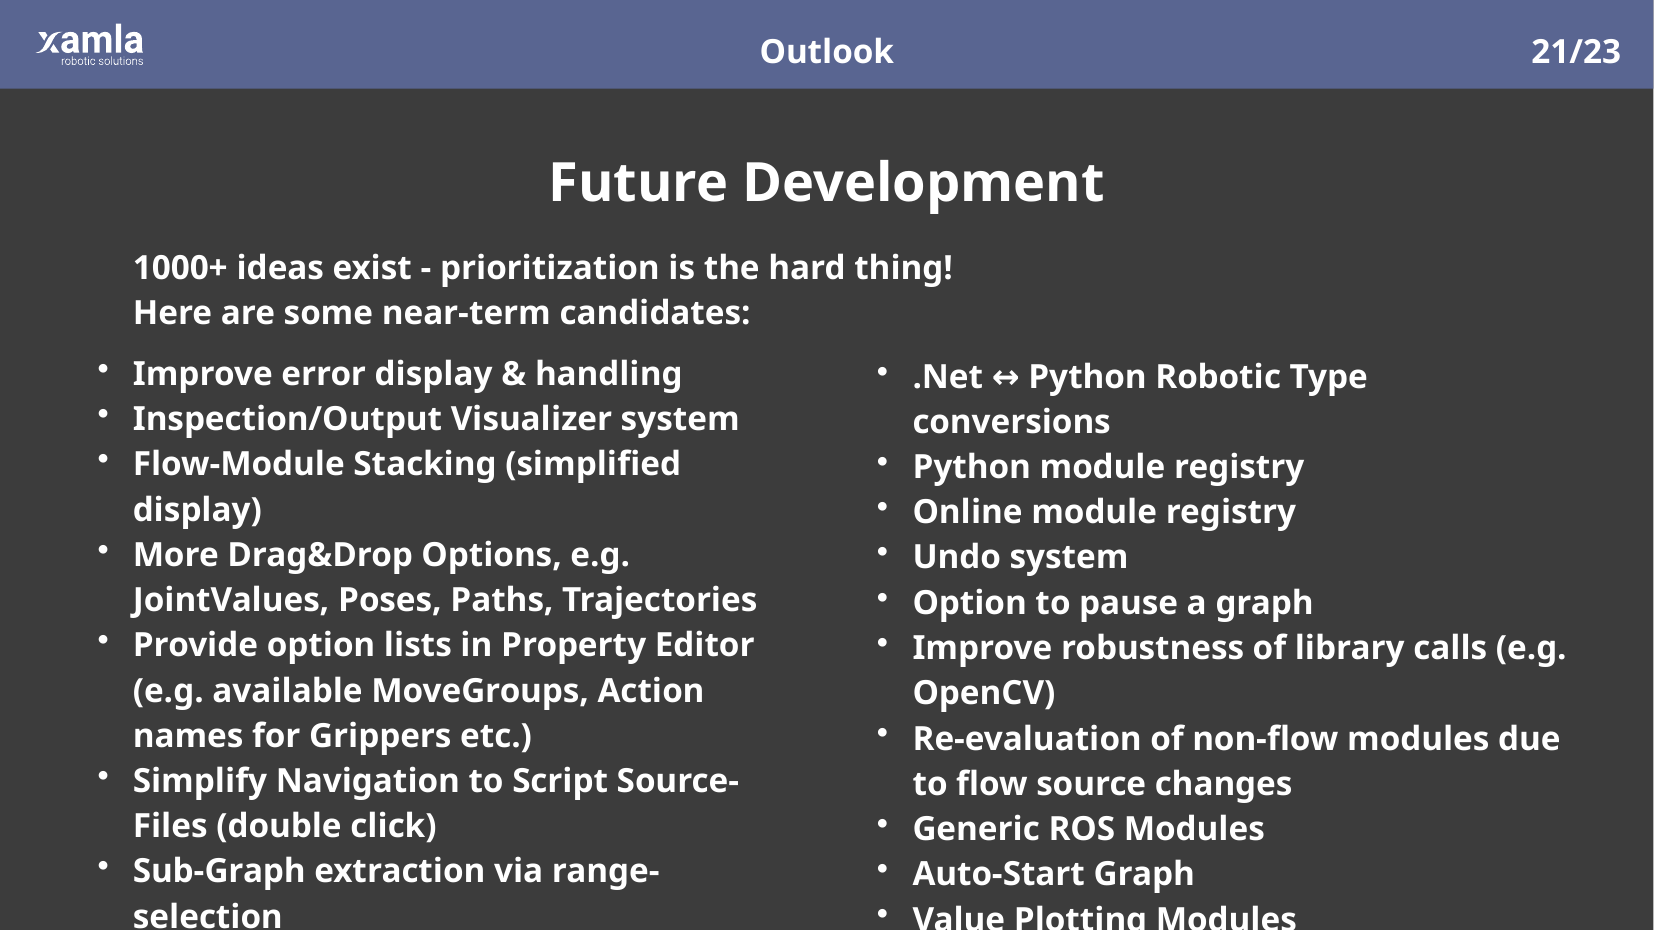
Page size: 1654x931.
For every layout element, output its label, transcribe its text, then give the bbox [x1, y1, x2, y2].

picture [35, 23, 143, 65]
text_box .Net ↔ Python Robotic Type conversions Python module registry Online module registry Undo system Option to pause a graph Improve robustness of library calls (e.g. OpenCV) Re-evaluation of non-flow modules due to flow source changes Generic ROS Modules Auto-Start Graph Value Plotting Modules 3D Processing Modules (e.g. Point Clouds) [862, 345, 1583, 929]
text_box Future Development [188, 135, 1465, 228]
text_box Outlook [296, 20, 1357, 83]
text_box Improve error display & handling Inspection/Output Visualizer system Flow-Module Stacking (simplified display) More Drag&Drop Options, e.g. JointValues, Poses, Paths, Trajectories Provide option lists in Property Editor (e.g. available MoveGroups, Action names for Grippers etc.) Simplify Navigation to Script Source-Files (double click) Sub-Graph extraction via range-selection XML Copy & Paste module sharing (via Mail, Chat etc.) [82, 342, 780, 931]
text_box [0, 0, 1654, 89]
text_box 1000+ ideas exist - prioritization is the hard thing! Here are some near-term candidates: [82, 236, 1241, 339]
text_box 21/23 [1511, 20, 1636, 83]
